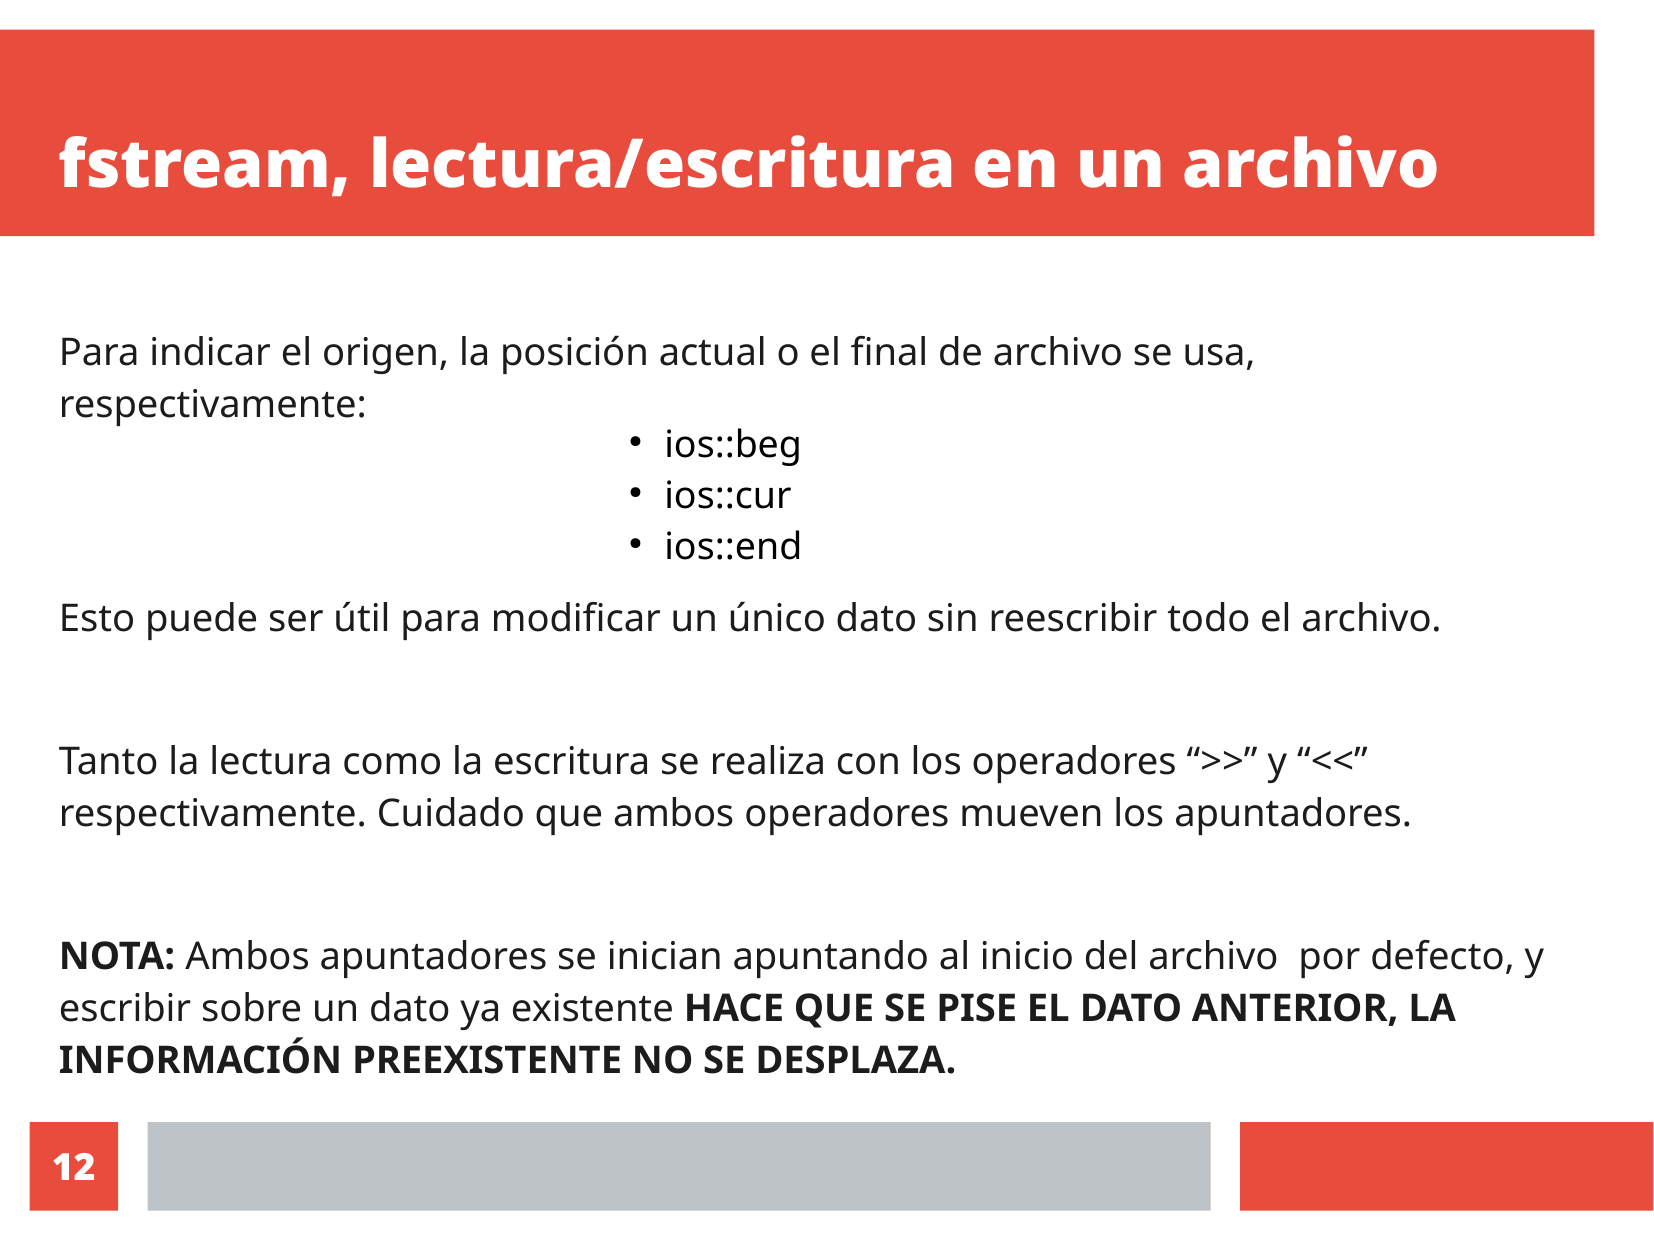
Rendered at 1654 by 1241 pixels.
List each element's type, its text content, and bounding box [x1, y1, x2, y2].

title fstream, lectura/escritura en un archivo [59, 59, 1595, 207]
list Para indicar el origen, la posición actual o el final de archivo se usa, respectivamente: Esto puede ser útil para modificar un único dato sin reescribir todo el archivo. Tanto la lectura como la escritura se realiza con los operadores “>>” y “<<” respectivamente. Cuidado que ambos operadores mueven los apuntadores. NOTA: Ambos apuntadores se inician apuntando al inicio del archivo por defecto, y escribir sobre un dato ya existente HACE QUE SE PISE EL DATO ANTERIOR, LA INFORMACIÓN PREEXISTENTE NO SE DESPLAZA. [59, 324, 1565, 1093]
text_box ios::beg ios::cur ios::end [614, 409, 1382, 556]
